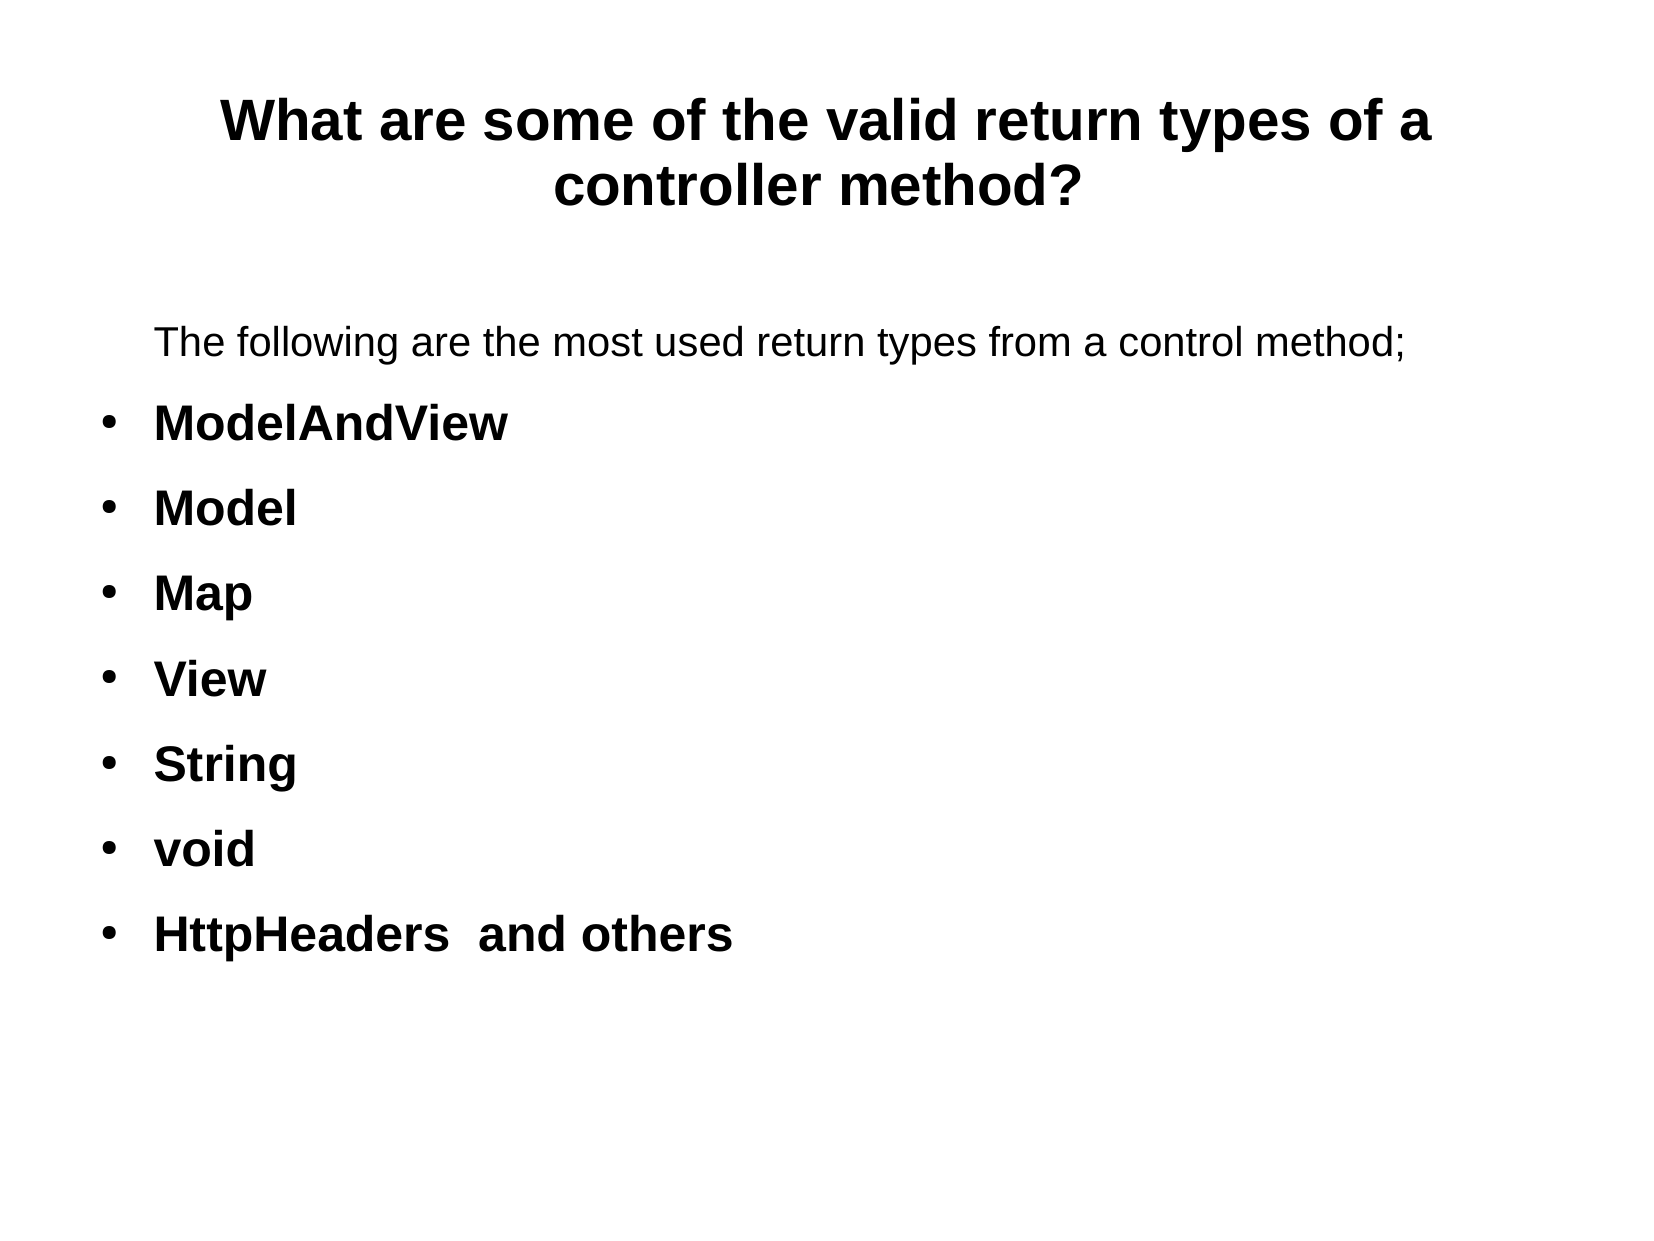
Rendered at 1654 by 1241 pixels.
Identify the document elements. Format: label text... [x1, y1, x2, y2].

title What are some of the valid return types of a controller method? [82, 49, 1571, 257]
list The following are the most used return types from a control method; ModelAndView Model Map View String void HttpHeaders and others [82, 318, 1571, 1181]
